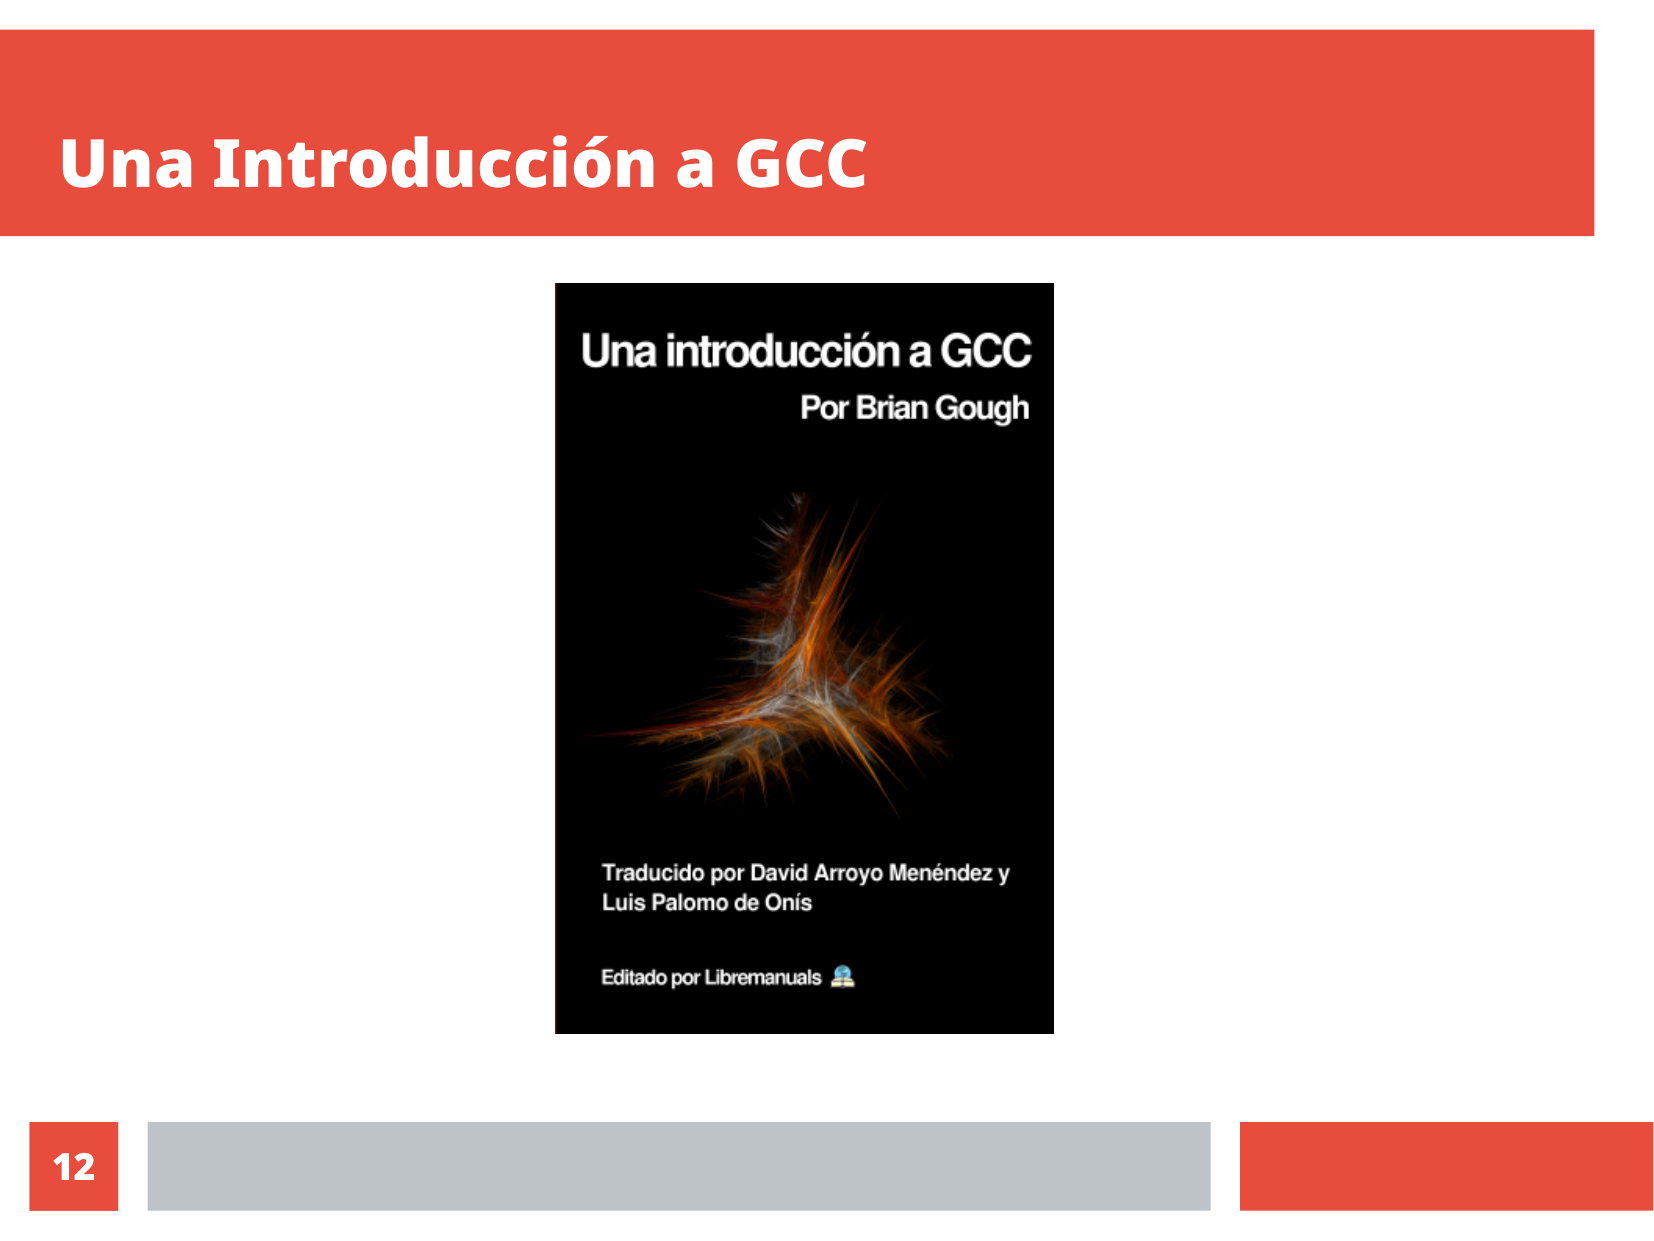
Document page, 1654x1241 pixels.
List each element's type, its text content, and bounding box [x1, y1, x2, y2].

title Una Introducción a GCC [59, 59, 1595, 207]
picture [555, 283, 1054, 1034]
